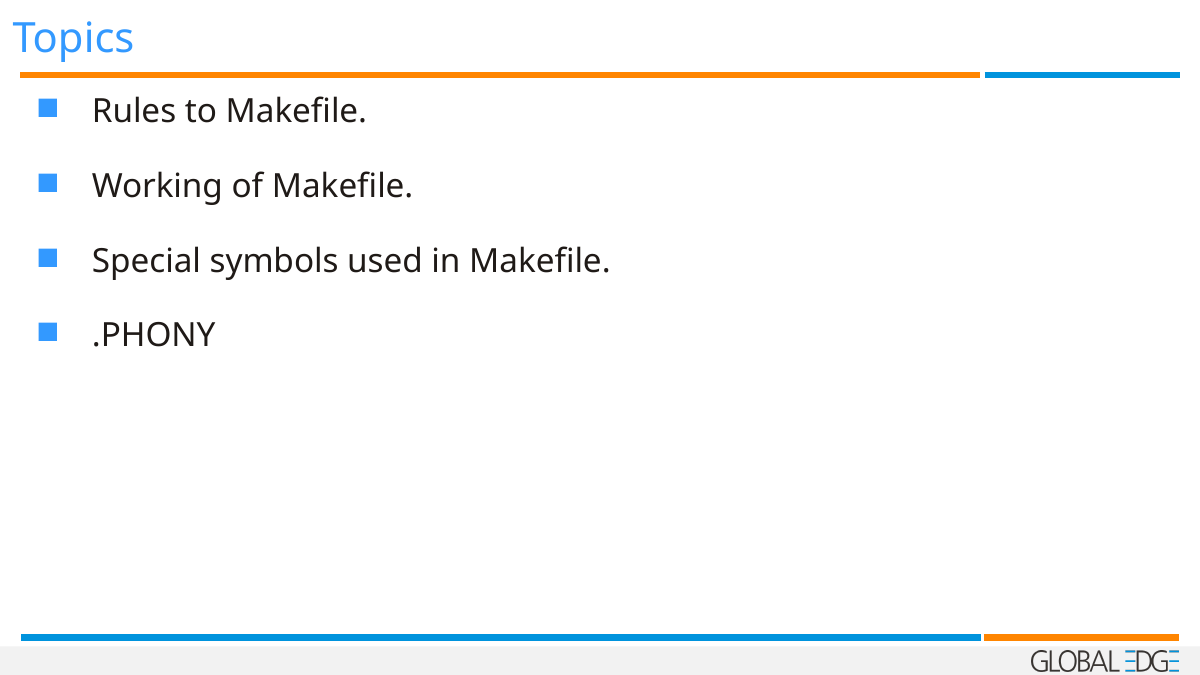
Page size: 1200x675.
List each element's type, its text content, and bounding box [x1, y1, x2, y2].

picture [1031, 650, 1179, 672]
title Topics [12, 9, 1088, 63]
list Rules to Makefile. Working of Makefile. Special symbols used in Makefile. .PHONY [21, 86, 1170, 615]
